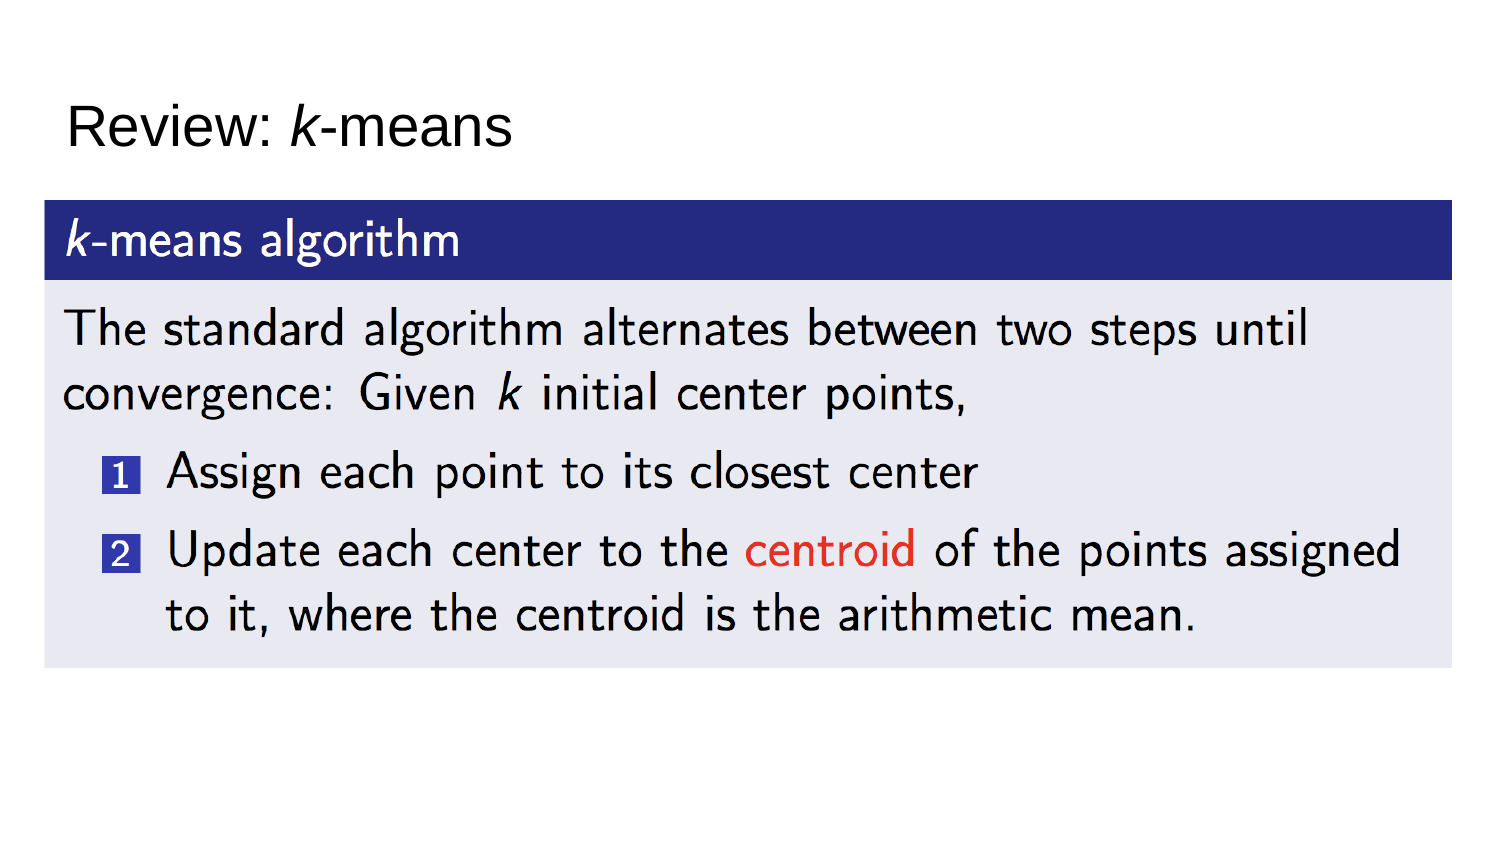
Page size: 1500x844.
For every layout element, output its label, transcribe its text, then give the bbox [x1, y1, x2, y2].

title Review: k-means [51, 72, 1449, 167]
picture [36, 188, 1463, 680]
